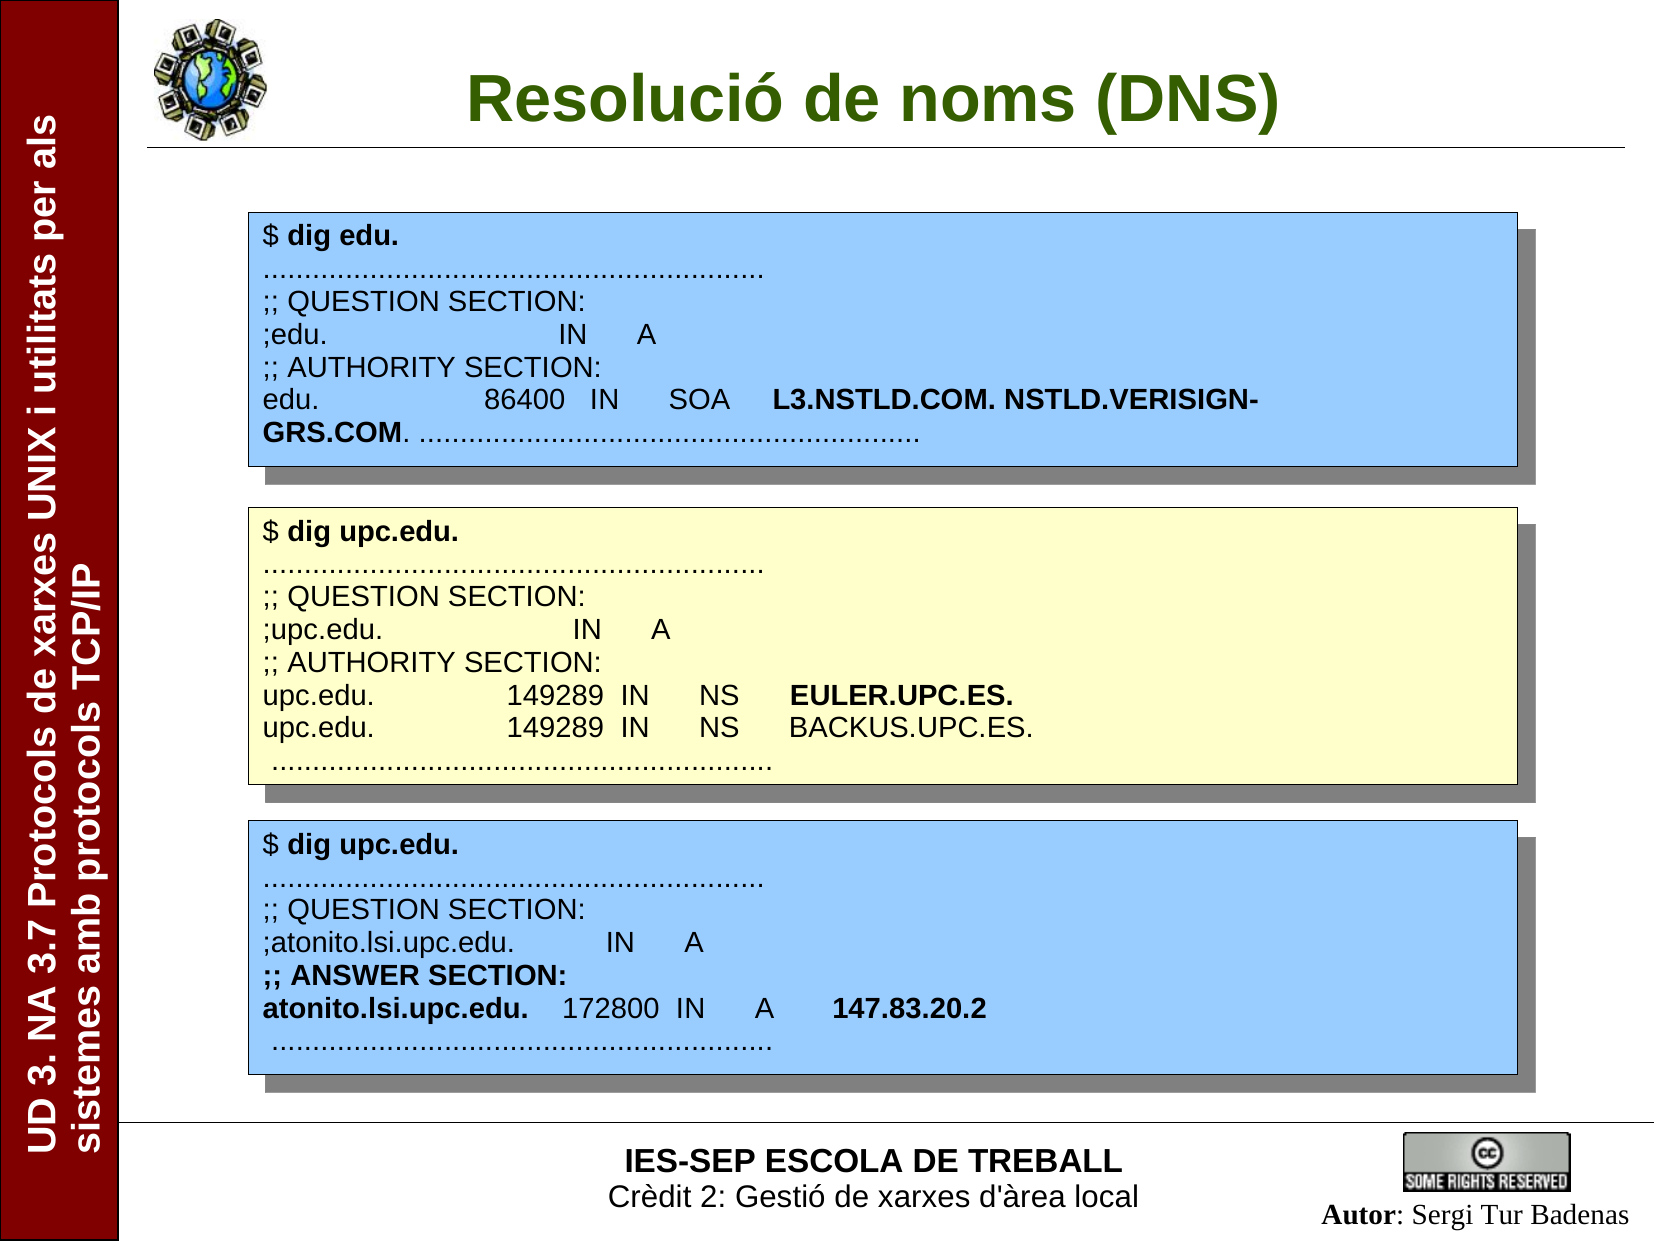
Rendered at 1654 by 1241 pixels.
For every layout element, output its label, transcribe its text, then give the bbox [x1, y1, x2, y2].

picture [154, 19, 268, 49]
picture [1403, 1132, 1571, 1192]
title Resolució de noms (DNS) [129, 49, 1619, 148]
text_box $ dig edu. ............................................................. ;; QUESTION SECTION: ;edu. IN A ;; AUTHORITY SECTION: edu. 86400 IN SOA L3.NSTLD.COM. NSTLD.VERISIGN-GRS.COM. ............................................................. [248, 212, 1518, 467]
text_box $ dig upc.edu. ............................................................. ;; QUESTION SECTION: ;upc.edu. IN A ;; AUTHORITY SECTION: upc.edu. 149289 IN NS EULER.UPC.ES. upc.edu. 149289 IN NS BACKUS.UPC.ES. ............................................................. [248, 507, 1518, 785]
text_box $ dig upc.edu. ............................................................. ;; QUESTION SECTION: ;atonito.lsi.upc.edu. IN A ;; ANSWER SECTION: atonito.lsi.upc.edu. 172800 IN A 147.83.20.2 ............................................................. [248, 820, 1518, 1075]
